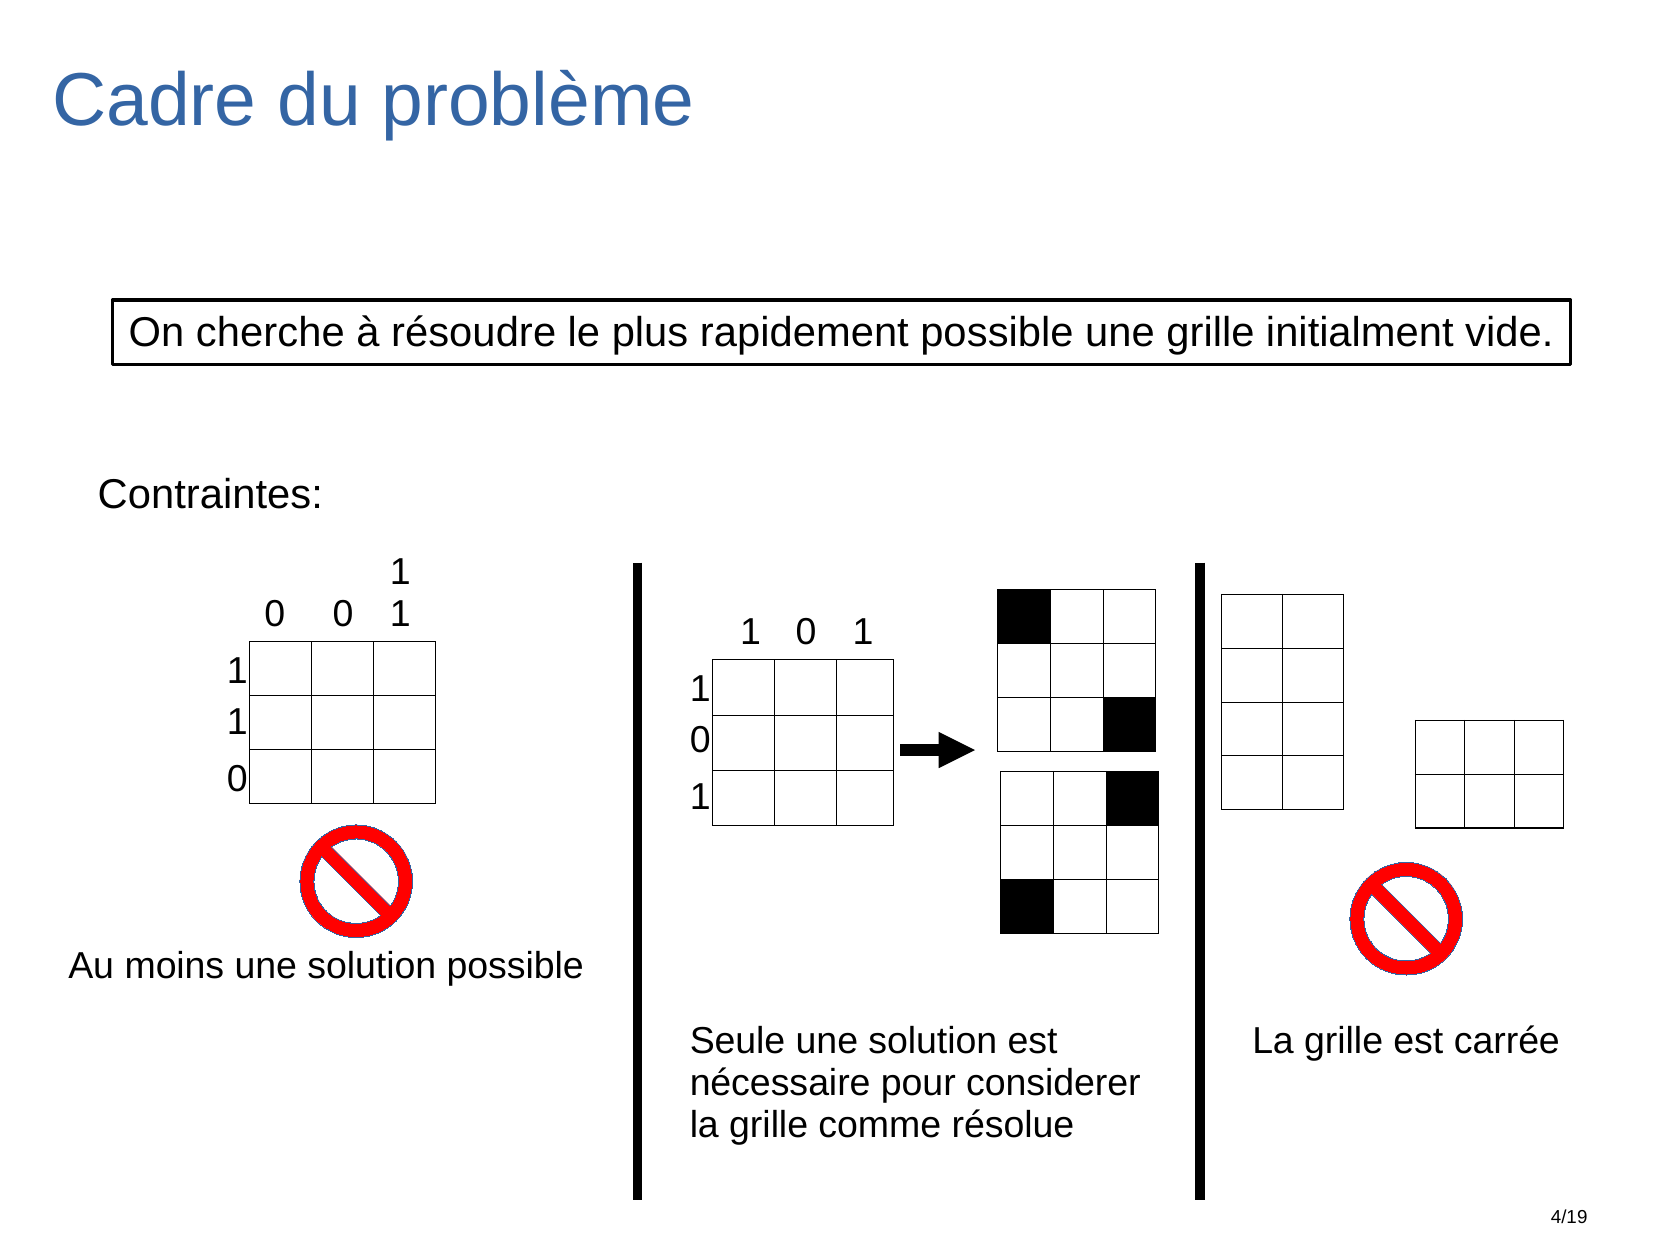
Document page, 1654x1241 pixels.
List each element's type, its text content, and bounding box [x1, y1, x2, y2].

table_cell [726, 771, 774, 825]
table_cell [312, 696, 373, 749]
table_cell [998, 644, 1050, 697]
table_cell [837, 771, 893, 825]
table_cell [1107, 826, 1158, 879]
text_box 1 [212, 693, 263, 750]
table_cell [1001, 826, 1053, 879]
table_header [837, 660, 893, 715]
table_cell [374, 696, 435, 749]
table_cell [263, 696, 311, 749]
table_header [374, 642, 435, 695]
table_header [1283, 595, 1343, 648]
table_cell [1054, 826, 1106, 879]
table_cell [1283, 703, 1343, 755]
table_cell [1283, 649, 1343, 702]
table_header [998, 590, 1050, 643]
text_box Cadre du problème [37, 50, 1013, 151]
table_header [312, 642, 373, 695]
table_cell [1283, 756, 1343, 809]
table_cell [1104, 698, 1155, 751]
table_header [1054, 772, 1106, 825]
text_box La grille est carrée [1237, 1012, 1576, 1070]
table_cell [1104, 644, 1155, 697]
text_box 1 1 [375, 542, 426, 642]
text_box 0 [212, 750, 263, 807]
table_header [1416, 721, 1464, 774]
table_header [1107, 772, 1158, 825]
text_box [299, 824, 413, 937]
table_cell [726, 716, 774, 770]
text_box Au moins une solution possible [53, 937, 601, 995]
text_box 1 [675, 768, 726, 826]
table_cell [312, 750, 373, 803]
table_header [1001, 772, 1053, 825]
table_cell [1416, 775, 1464, 827]
table_cell [374, 750, 435, 803]
text_box 0 [675, 711, 726, 768]
text_box [1349, 862, 1463, 976]
table_cell [775, 716, 836, 770]
table_cell [1222, 703, 1282, 755]
text_box 1 [212, 641, 263, 693]
table_cell [998, 698, 1050, 751]
table_cell [1051, 698, 1103, 751]
table_cell [1001, 880, 1053, 933]
table_header [726, 660, 774, 715]
table_header [775, 660, 836, 715]
text_box Contraintes: [82, 463, 338, 526]
table_cell [1515, 775, 1563, 827]
text_box 0 [318, 584, 369, 642]
text_box 1 [725, 603, 776, 660]
table_header [1222, 595, 1282, 648]
table_cell [775, 771, 836, 825]
table_header [263, 642, 311, 695]
table_header [1051, 590, 1103, 643]
table_cell [1222, 756, 1282, 809]
table_cell [1054, 880, 1106, 933]
text_box 0 [249, 584, 301, 642]
table_cell [1465, 775, 1514, 827]
table_cell [1222, 649, 1282, 702]
table_header [1104, 590, 1155, 643]
table_cell [263, 750, 311, 803]
text_box 4/19 [1536, 1198, 1613, 1235]
text_box Seule une solution est nécessaire pour considerer la grille comme résolue [675, 1012, 1163, 1154]
table_cell [837, 716, 893, 770]
table_cell [1107, 880, 1158, 933]
table_cell [1051, 644, 1103, 697]
text_box 0 [780, 603, 832, 660]
text_box On cherche à résoudre le plus rapidement possible une grille initialment vide. [112, 300, 1570, 365]
text_box 1 [837, 603, 889, 680]
text_box 1 [675, 659, 726, 711]
table_header [1515, 721, 1563, 774]
table_header [1465, 721, 1514, 774]
